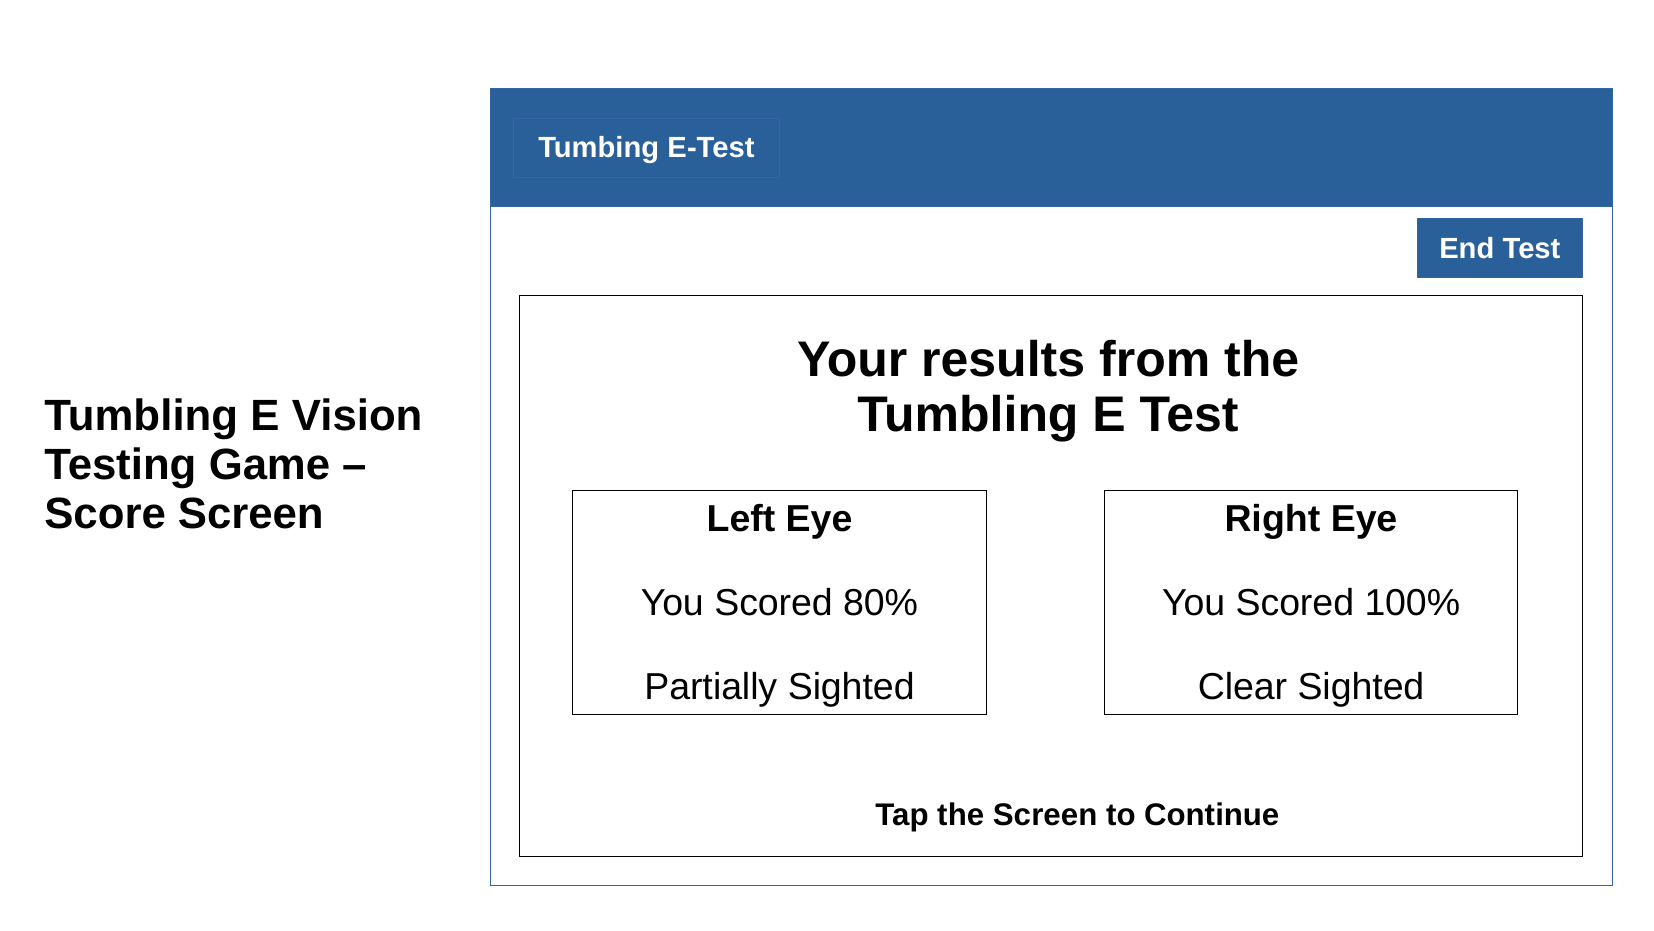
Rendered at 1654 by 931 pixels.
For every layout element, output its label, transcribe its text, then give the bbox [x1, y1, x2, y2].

text_box End Test [1417, 218, 1583, 278]
text_box Tumbling E Vision Testing Game – Score Screen [29, 384, 443, 643]
text_box Tumbing E-Test [513, 118, 780, 178]
text_box Left Eye You Scored 80% Partially Sighted [572, 490, 987, 715]
text_box [490, 88, 1613, 886]
text_box Right Eye You Scored 100% Clear Sighted [1104, 490, 1518, 715]
text_box Your results from the Tumbling E Test [679, 323, 1418, 450]
text_box Tap the Screen to Continue [797, 789, 1359, 840]
